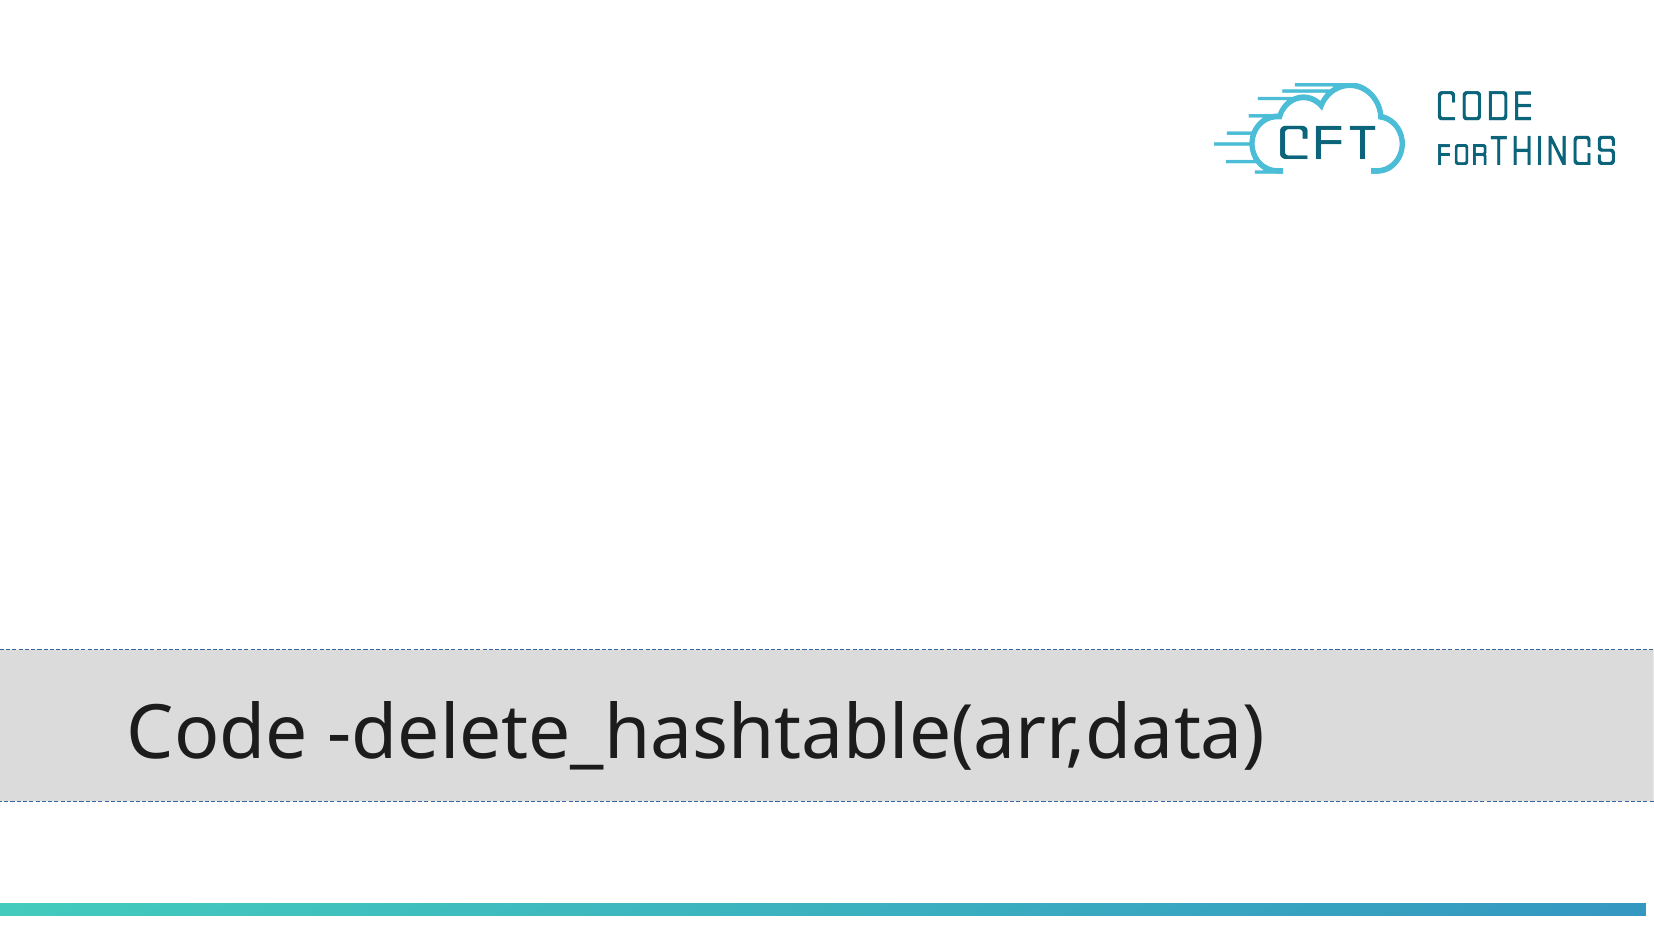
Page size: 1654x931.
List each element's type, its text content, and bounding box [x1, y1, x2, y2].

title Code -delete_hashtable(arr,data) [53, 641, 1654, 817]
picture [1214, 83, 1615, 174]
